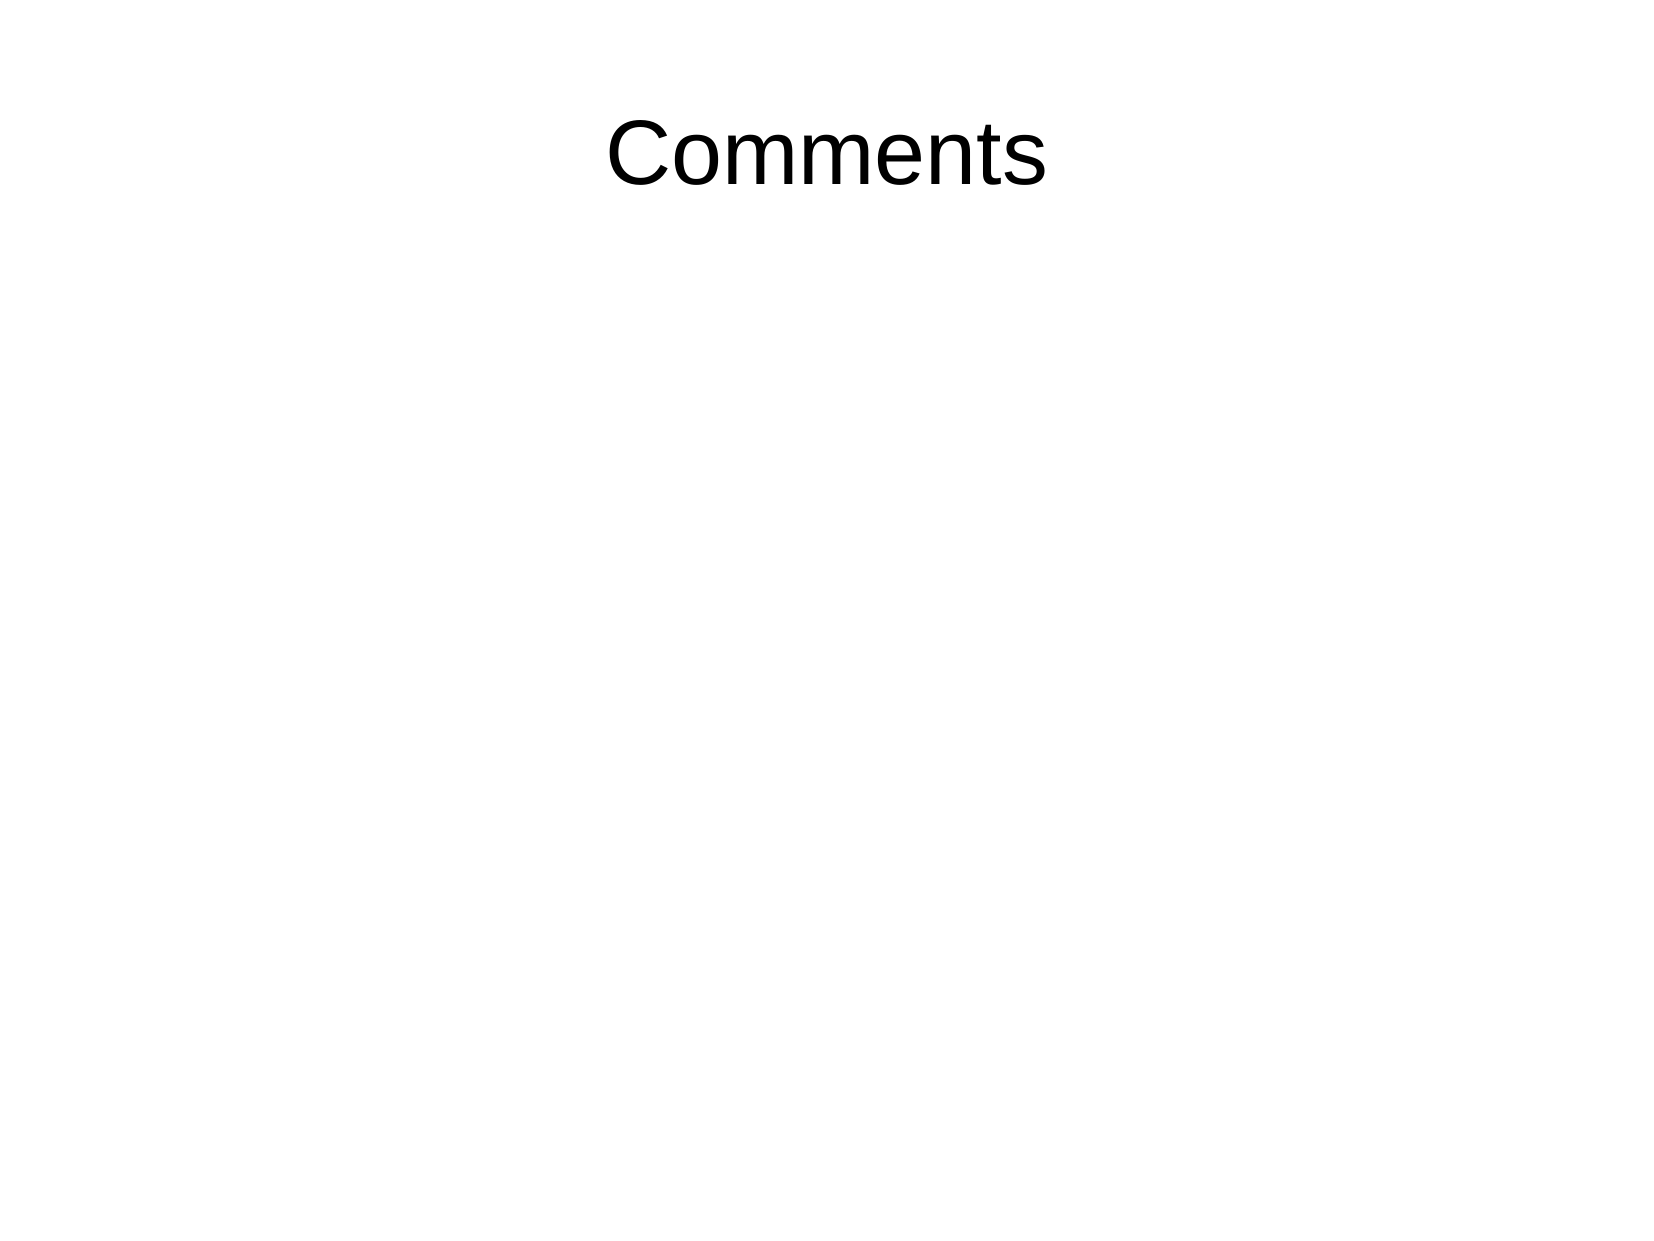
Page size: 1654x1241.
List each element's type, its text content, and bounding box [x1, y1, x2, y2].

title Comments [82, 49, 1571, 257]
